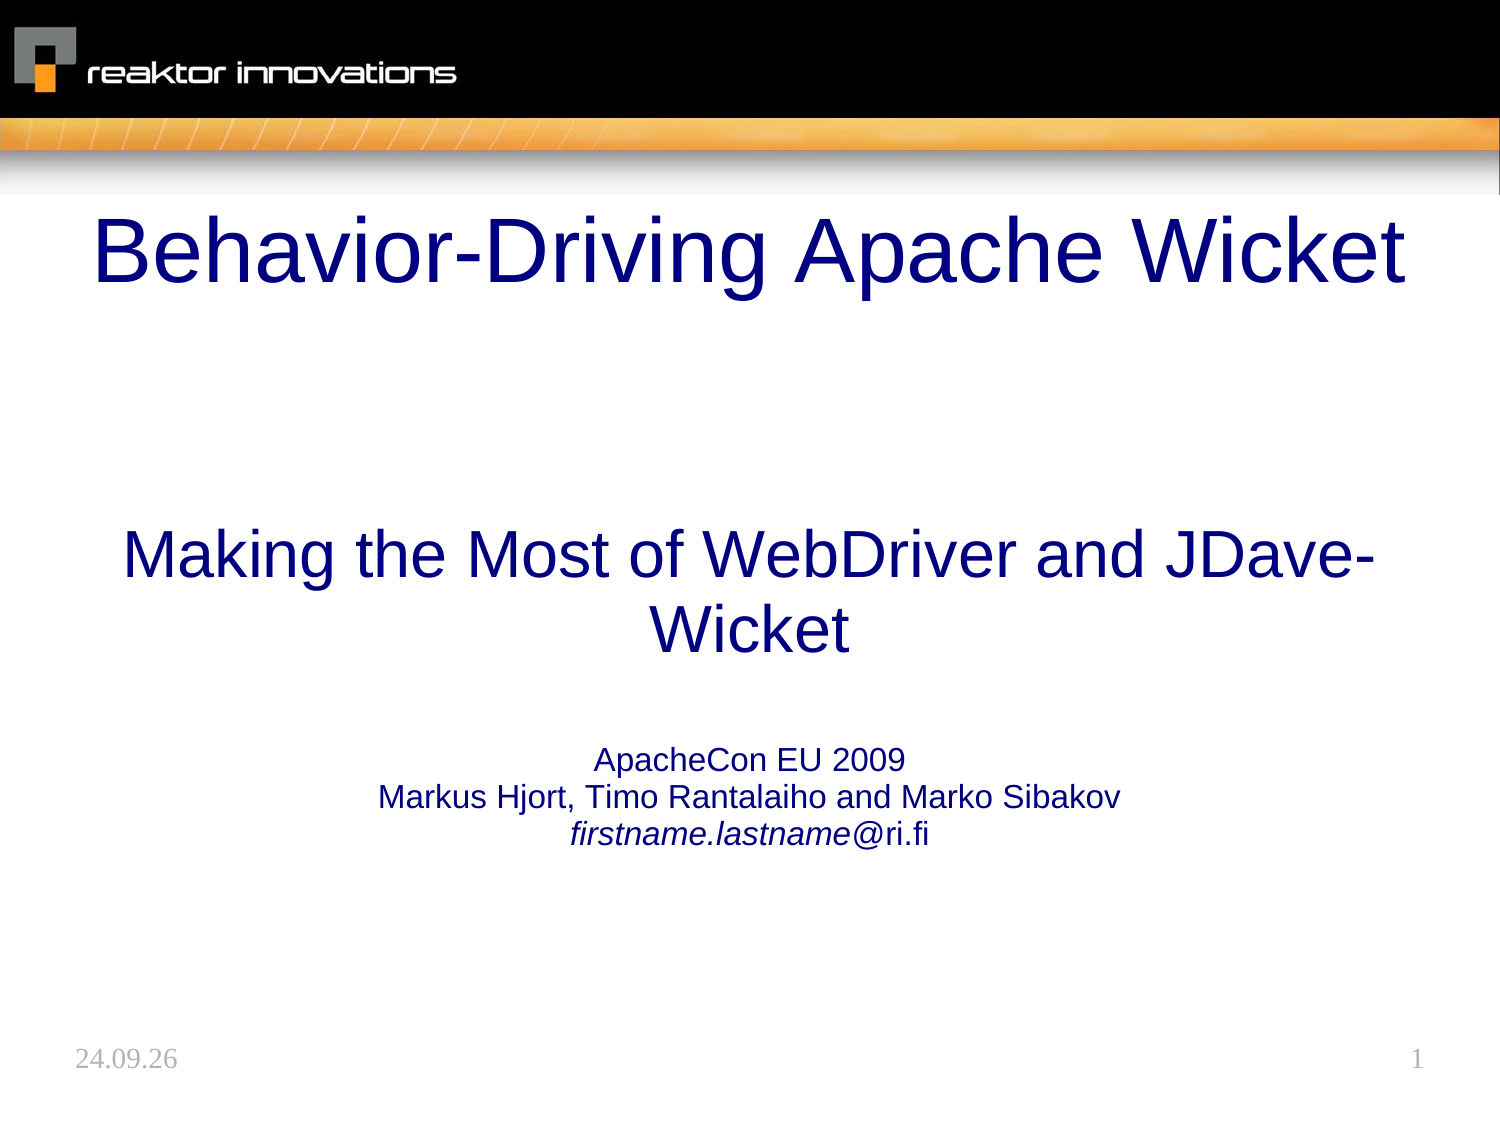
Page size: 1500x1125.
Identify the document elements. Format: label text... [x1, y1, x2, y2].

subtitle Making the Most of WebDriver and JDave-Wicket ApacheCon EU 2009 Markus Hjort, Timo Rantalaiho and Marko Sibakov firstname.lastname@ri.fi [75, 363, 1425, 1006]
picture [0, 0, 1500, 195]
title Behavior-Driving Apache Wicket [75, 157, 1425, 345]
